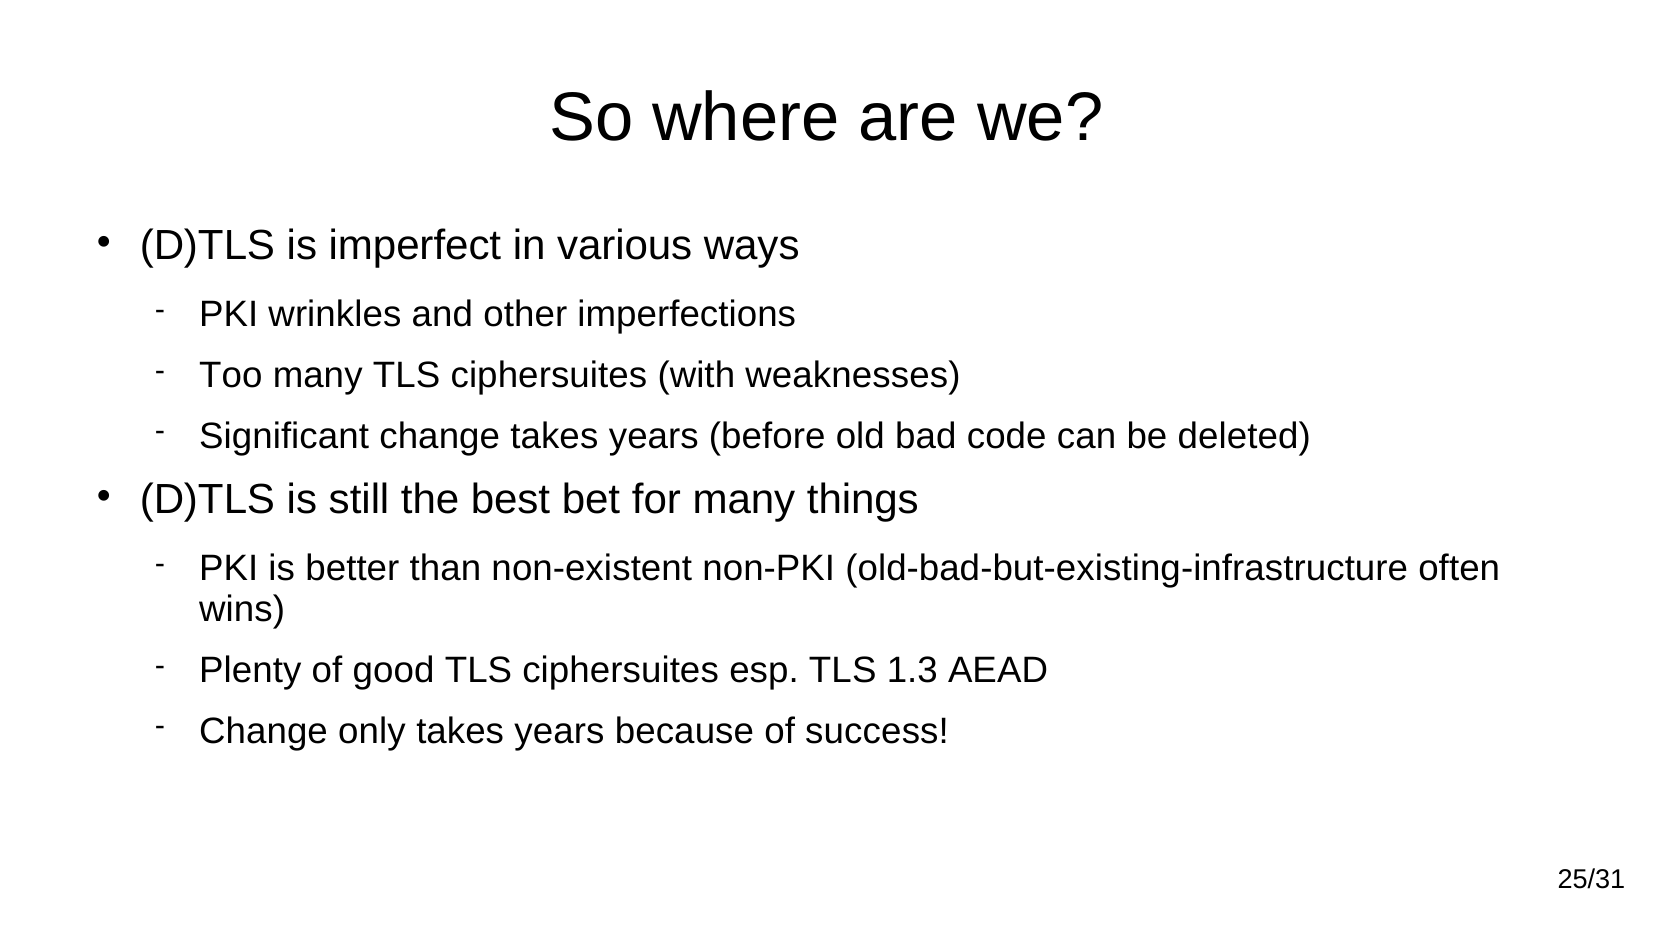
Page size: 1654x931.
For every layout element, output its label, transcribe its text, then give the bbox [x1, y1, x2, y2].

list (D)TLS is imperfect in various ways PKI wrinkles and other imperfections Too many TLS ciphersuites (with weaknesses) Significant change takes years (before old bad code can be deleted) (D)TLS is still the best bet for many things PKI is better than non-existent non-PKI (old-bad-but-existing-infrastructure often wins) Plenty of good TLS ciphersuites esp. TLS 1.3 AEAD Change only takes years because of success! [82, 217, 1538, 758]
title So where are we? [82, 37, 1571, 193]
